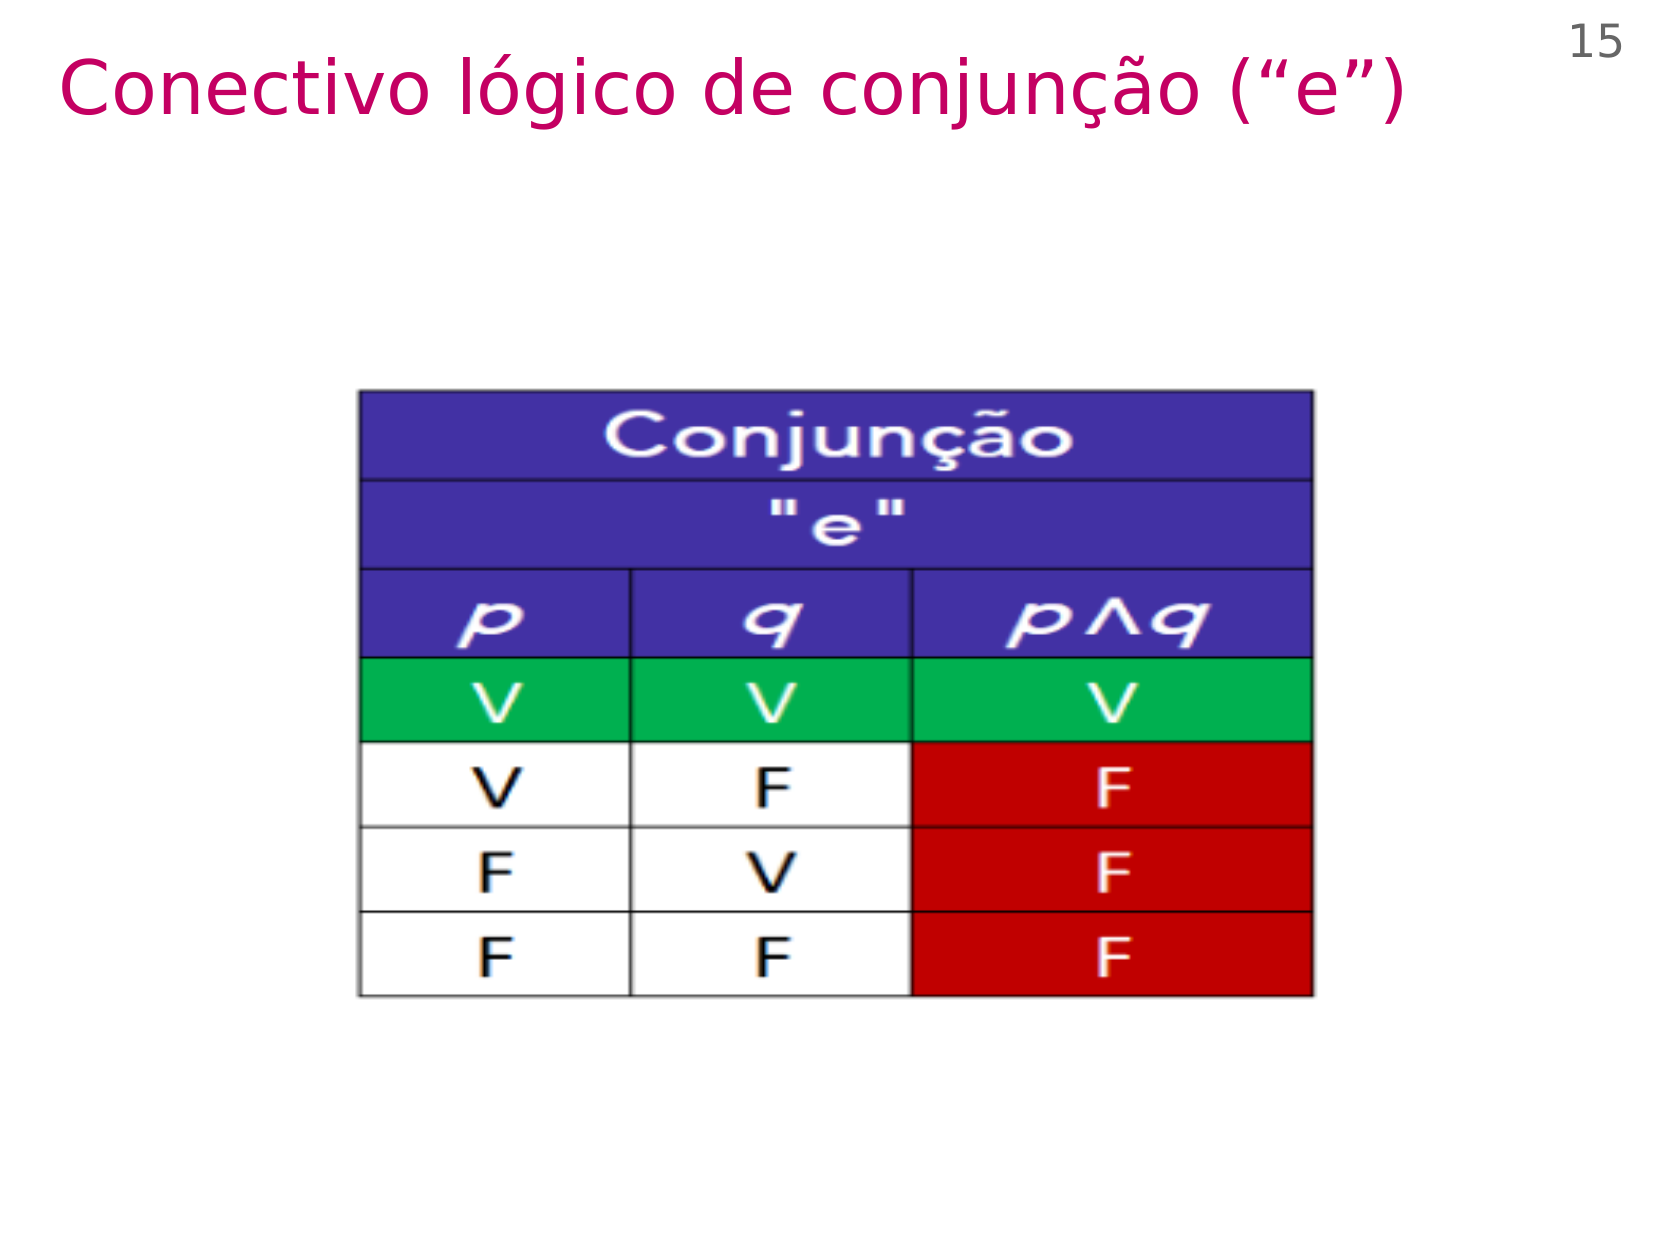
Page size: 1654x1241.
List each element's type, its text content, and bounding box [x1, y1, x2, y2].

title Conectivo lógico de conjunção (“e”) [59, 29, 1625, 148]
picture [354, 383, 1321, 1004]
